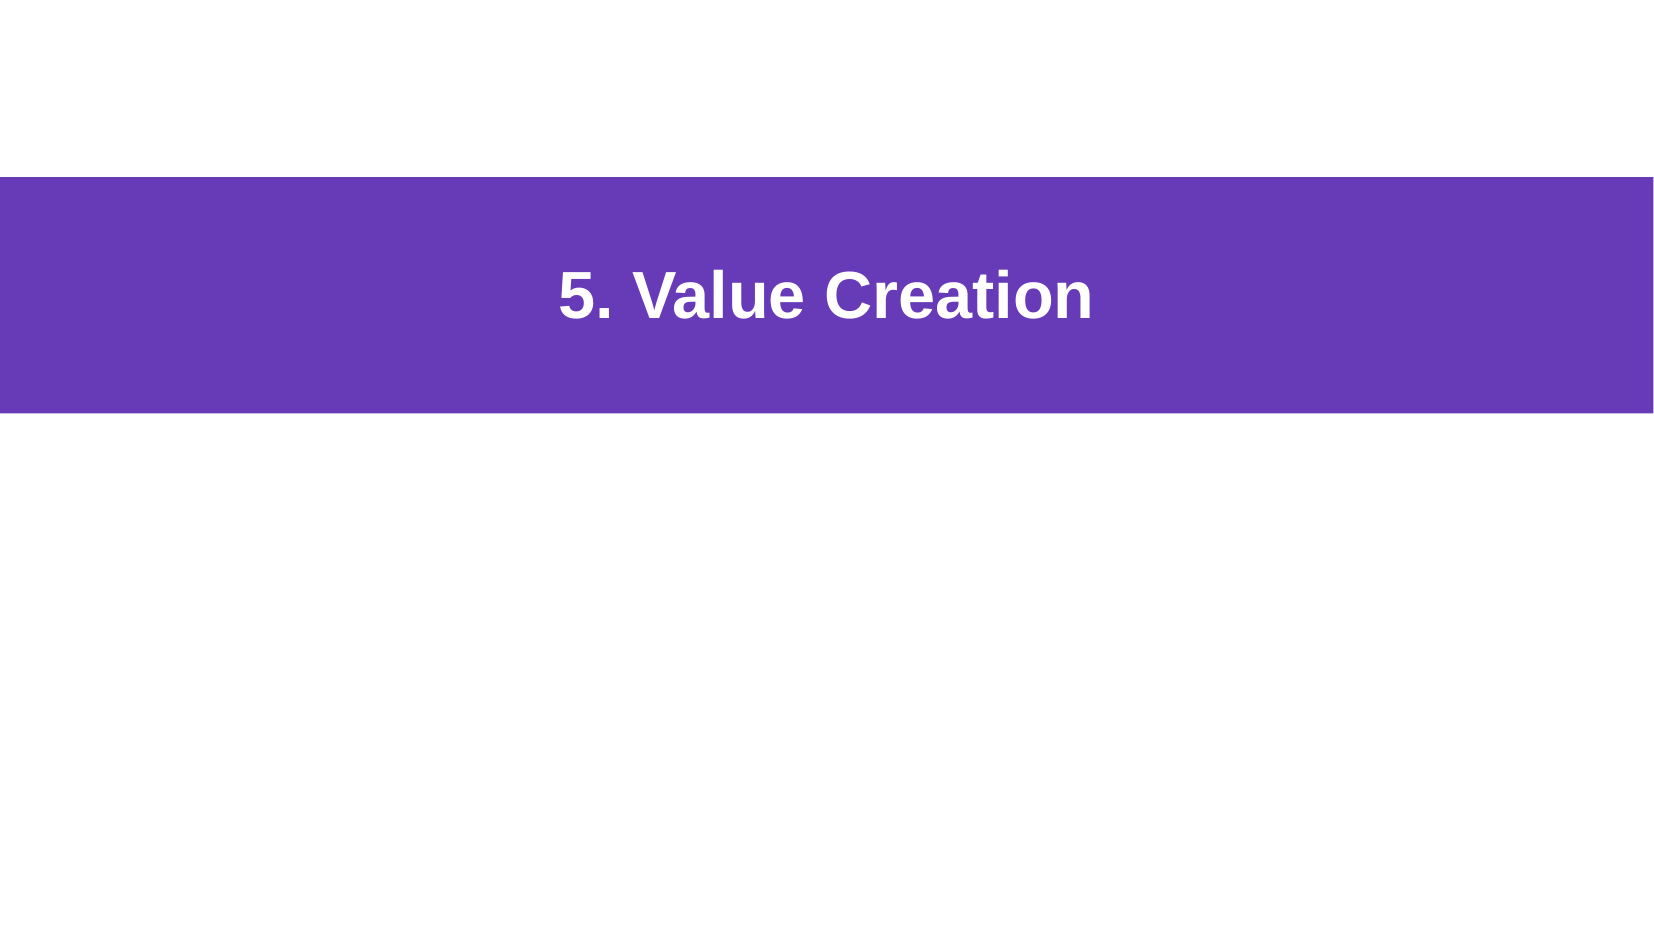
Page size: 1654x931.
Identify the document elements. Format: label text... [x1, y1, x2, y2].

title 5. Value Creation [0, 177, 1654, 414]
